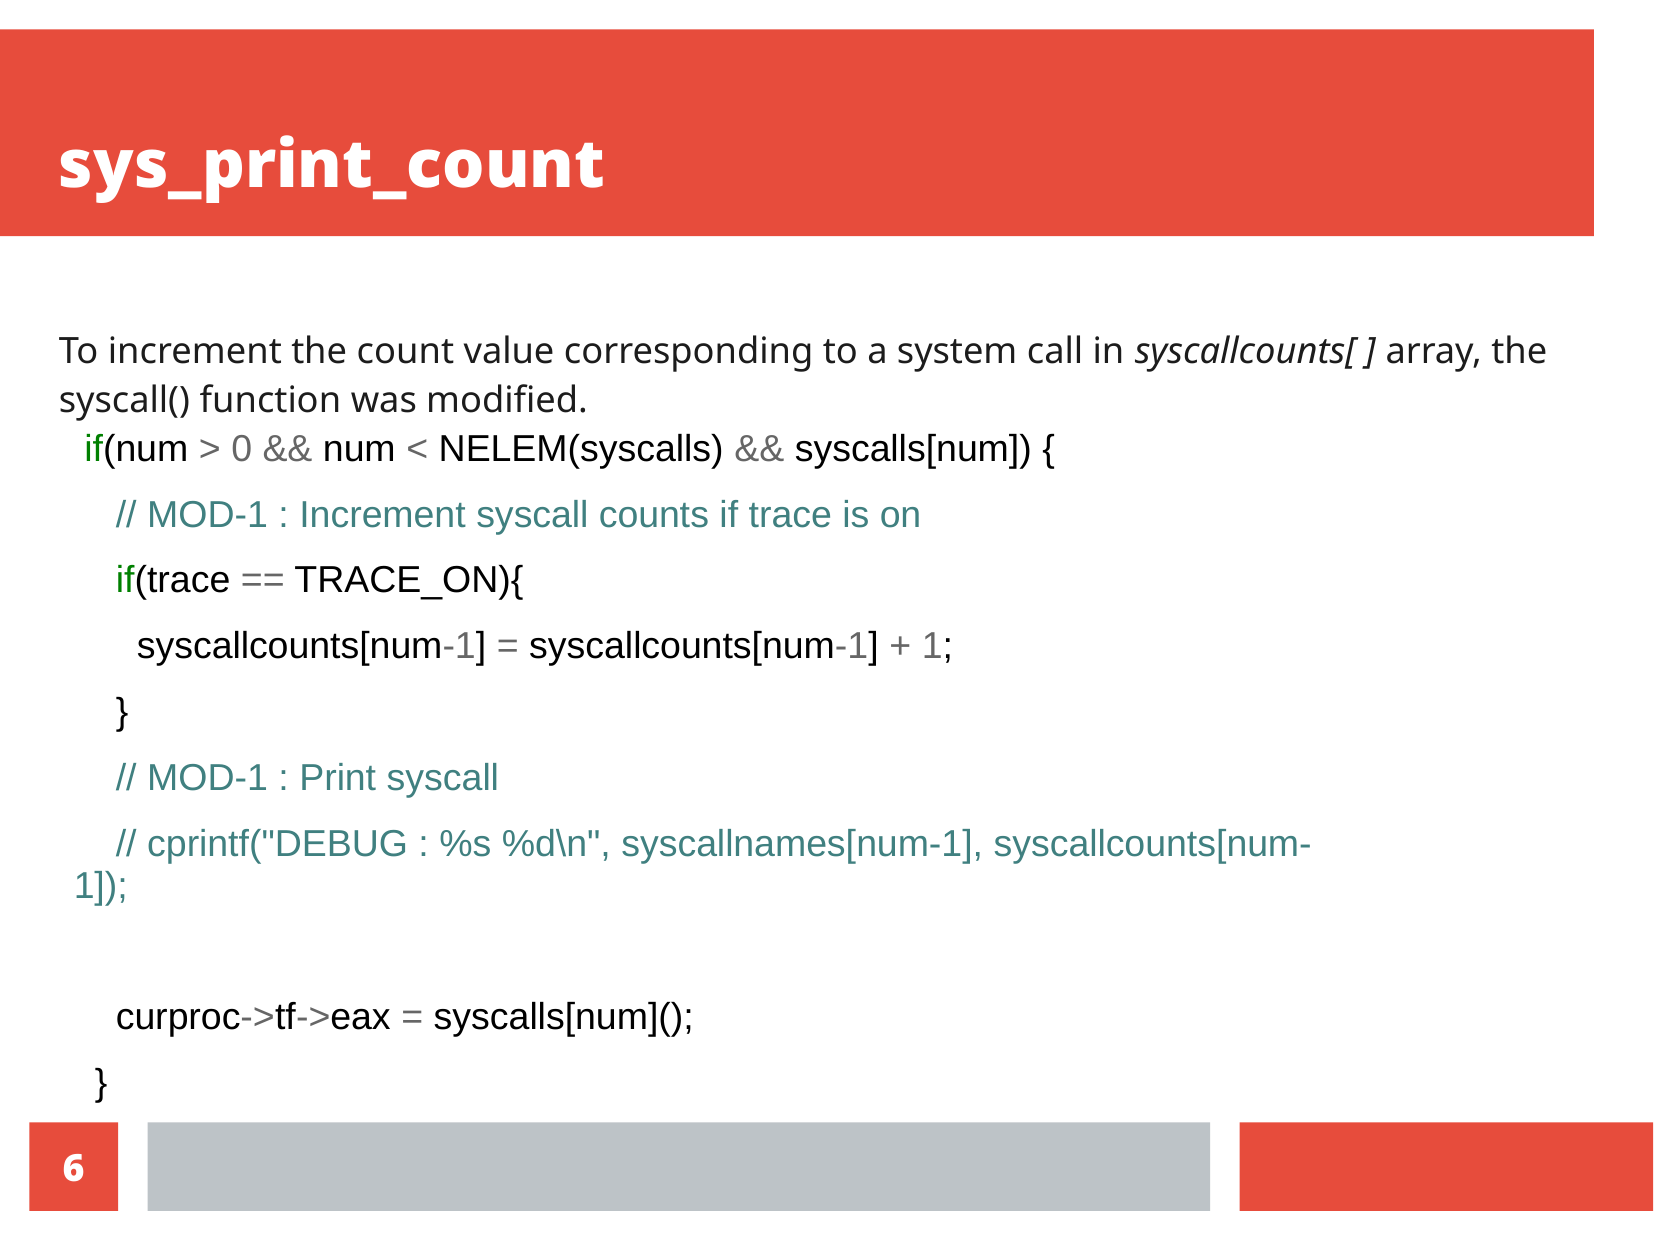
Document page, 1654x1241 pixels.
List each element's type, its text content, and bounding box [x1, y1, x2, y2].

title sys_print_count [58, 59, 1594, 207]
list To increment the count value corresponding to a system call in syscallcounts[ ] array, the syscall() function was modified. [58, 324, 1565, 556]
text_box if(num > 0 && num < NELEM(syscalls) && syscalls[num]) { // MOD-1 : Increment syscall counts if trace is on if(trace == TRACE_ON){ syscallcounts[num-1] = syscallcounts[num-1] + 1; } // MOD-1 : Print syscall // cprintf("DEBUG : %s %d\n", syscallnames[num-1], syscallcounts[num- 1]); curproc->tf->eax = syscalls[num](); } [58, 420, 1426, 1241]
